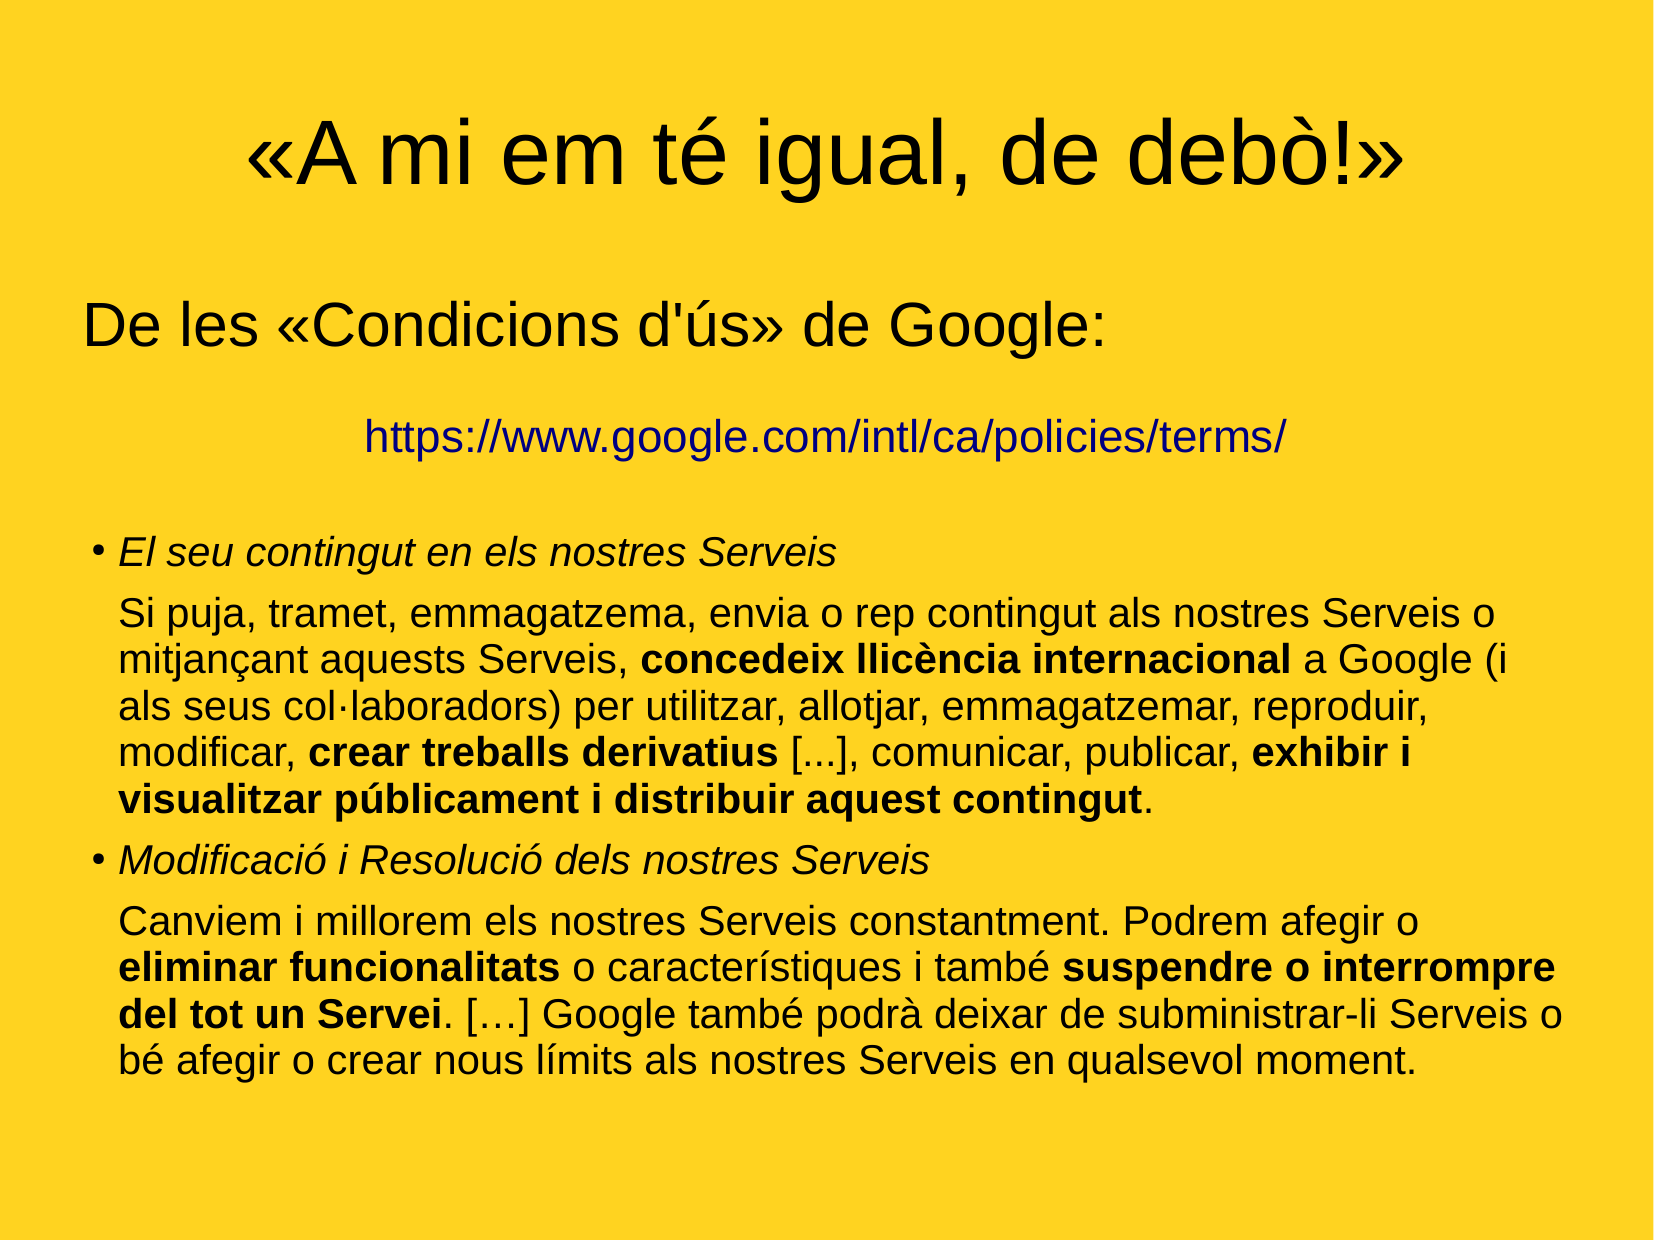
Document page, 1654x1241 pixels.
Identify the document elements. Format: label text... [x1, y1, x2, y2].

title «A mi em té igual, de debò!» [82, 49, 1571, 257]
list De les «Condicions d'ús» de Google: https://www.google.com/intl/ca/policies/terms/ El seu contingut en els nostres Serveis Si puja, tramet, emmagatzema, envia o rep contingut als nostres Serveis o mitjançant aquests Serveis, concedeix llicència internacional a Google (i als seus col·laboradors) per utilitzar, allotjar, emmagatzemar, reproduir, modificar, crear treballs derivatius [...], comunicar, publicar, exhibir i visualitzar públicament i distribuir aquest contingut. Modificació i Resolució dels nostres Serveis Canviem i millorem els nostres Serveis constantment. Podrem afegir o eliminar funcionalitats o característiques i també suspendre o interrompre del tot un Servei. […] Google també podrà deixar de subministrar-li Serveis o bé afegir o crear nous límits als nostres Serveis en qualsevol moment. [82, 290, 1571, 1134]
